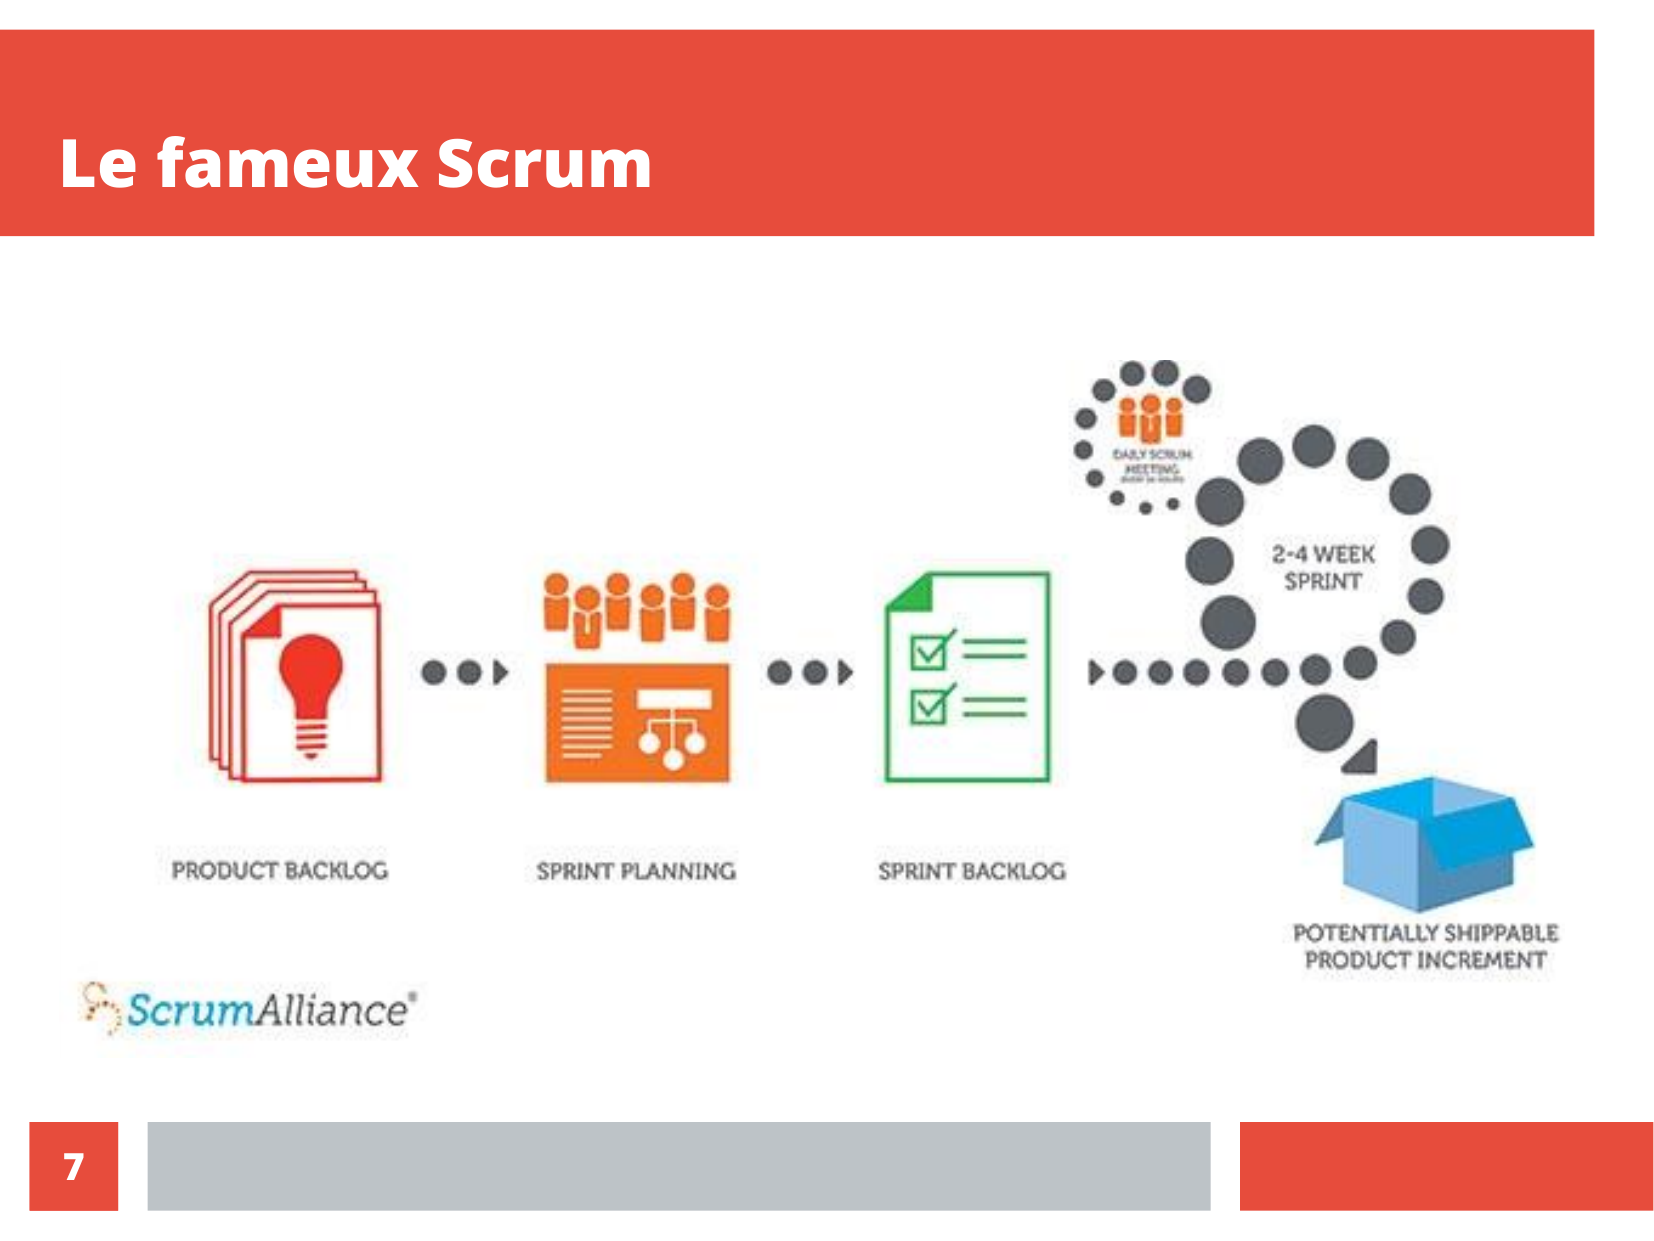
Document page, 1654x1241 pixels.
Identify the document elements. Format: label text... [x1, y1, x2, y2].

picture [59, 360, 1565, 1058]
title Le fameux Scrum [59, 59, 1595, 207]
